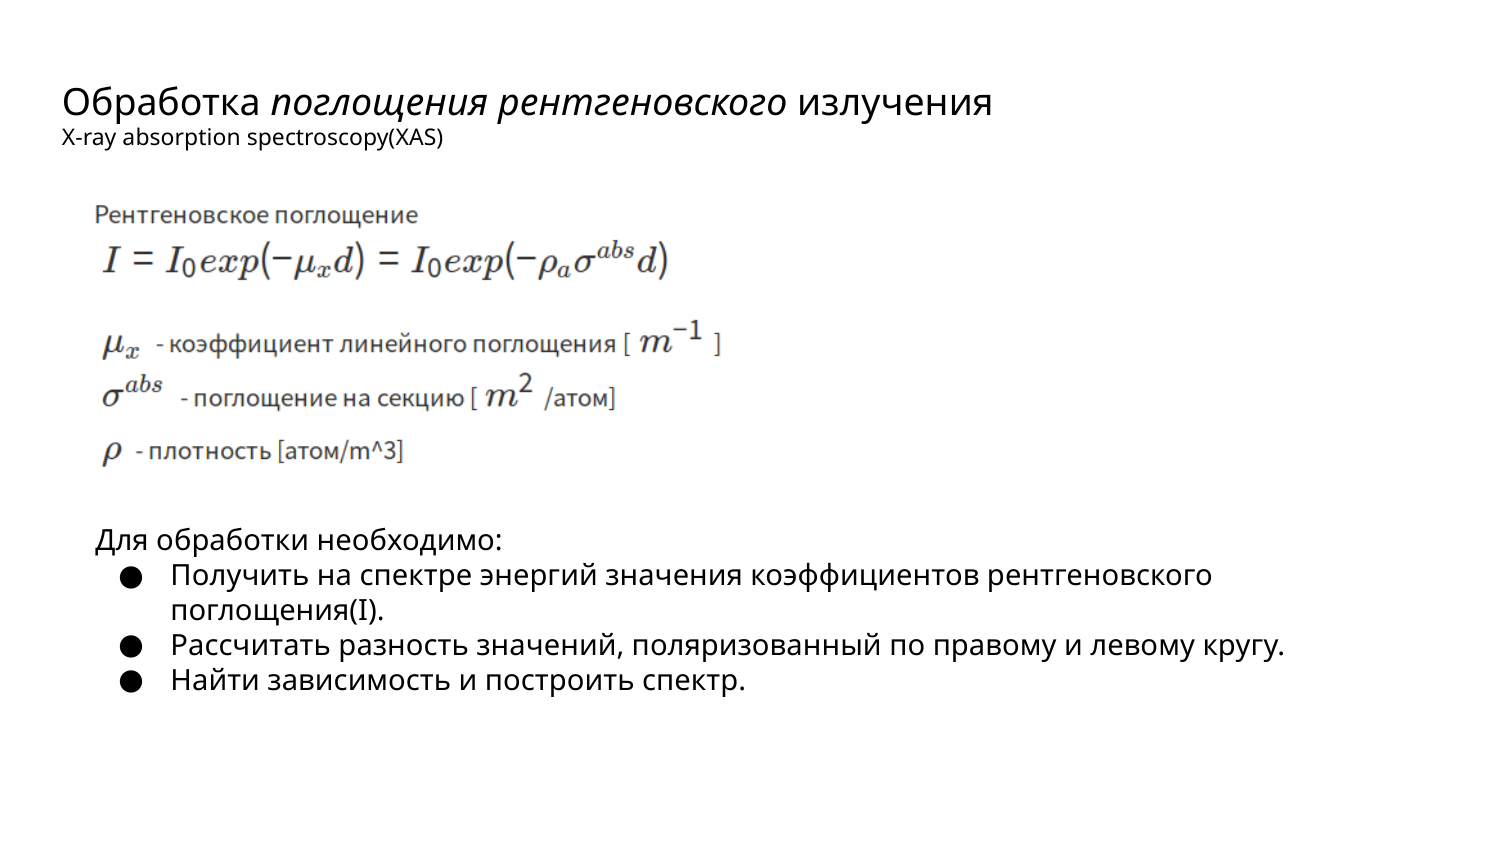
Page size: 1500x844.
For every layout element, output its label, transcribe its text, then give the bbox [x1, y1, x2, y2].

text_box Обработка поглощения рентгеновского излучения X-ray absorption spectroscopy(XAS) [46, 62, 1246, 249]
text_box Для обработки необходимо: Получить на спектре энергий значения коэффициентов рентгеновского поглощения(I). Рассчитать разность значений, поляризованный по правому и левому кругу. Найти зависимость и построить спектр. [80, 506, 1347, 742]
picture [71, 186, 782, 507]
